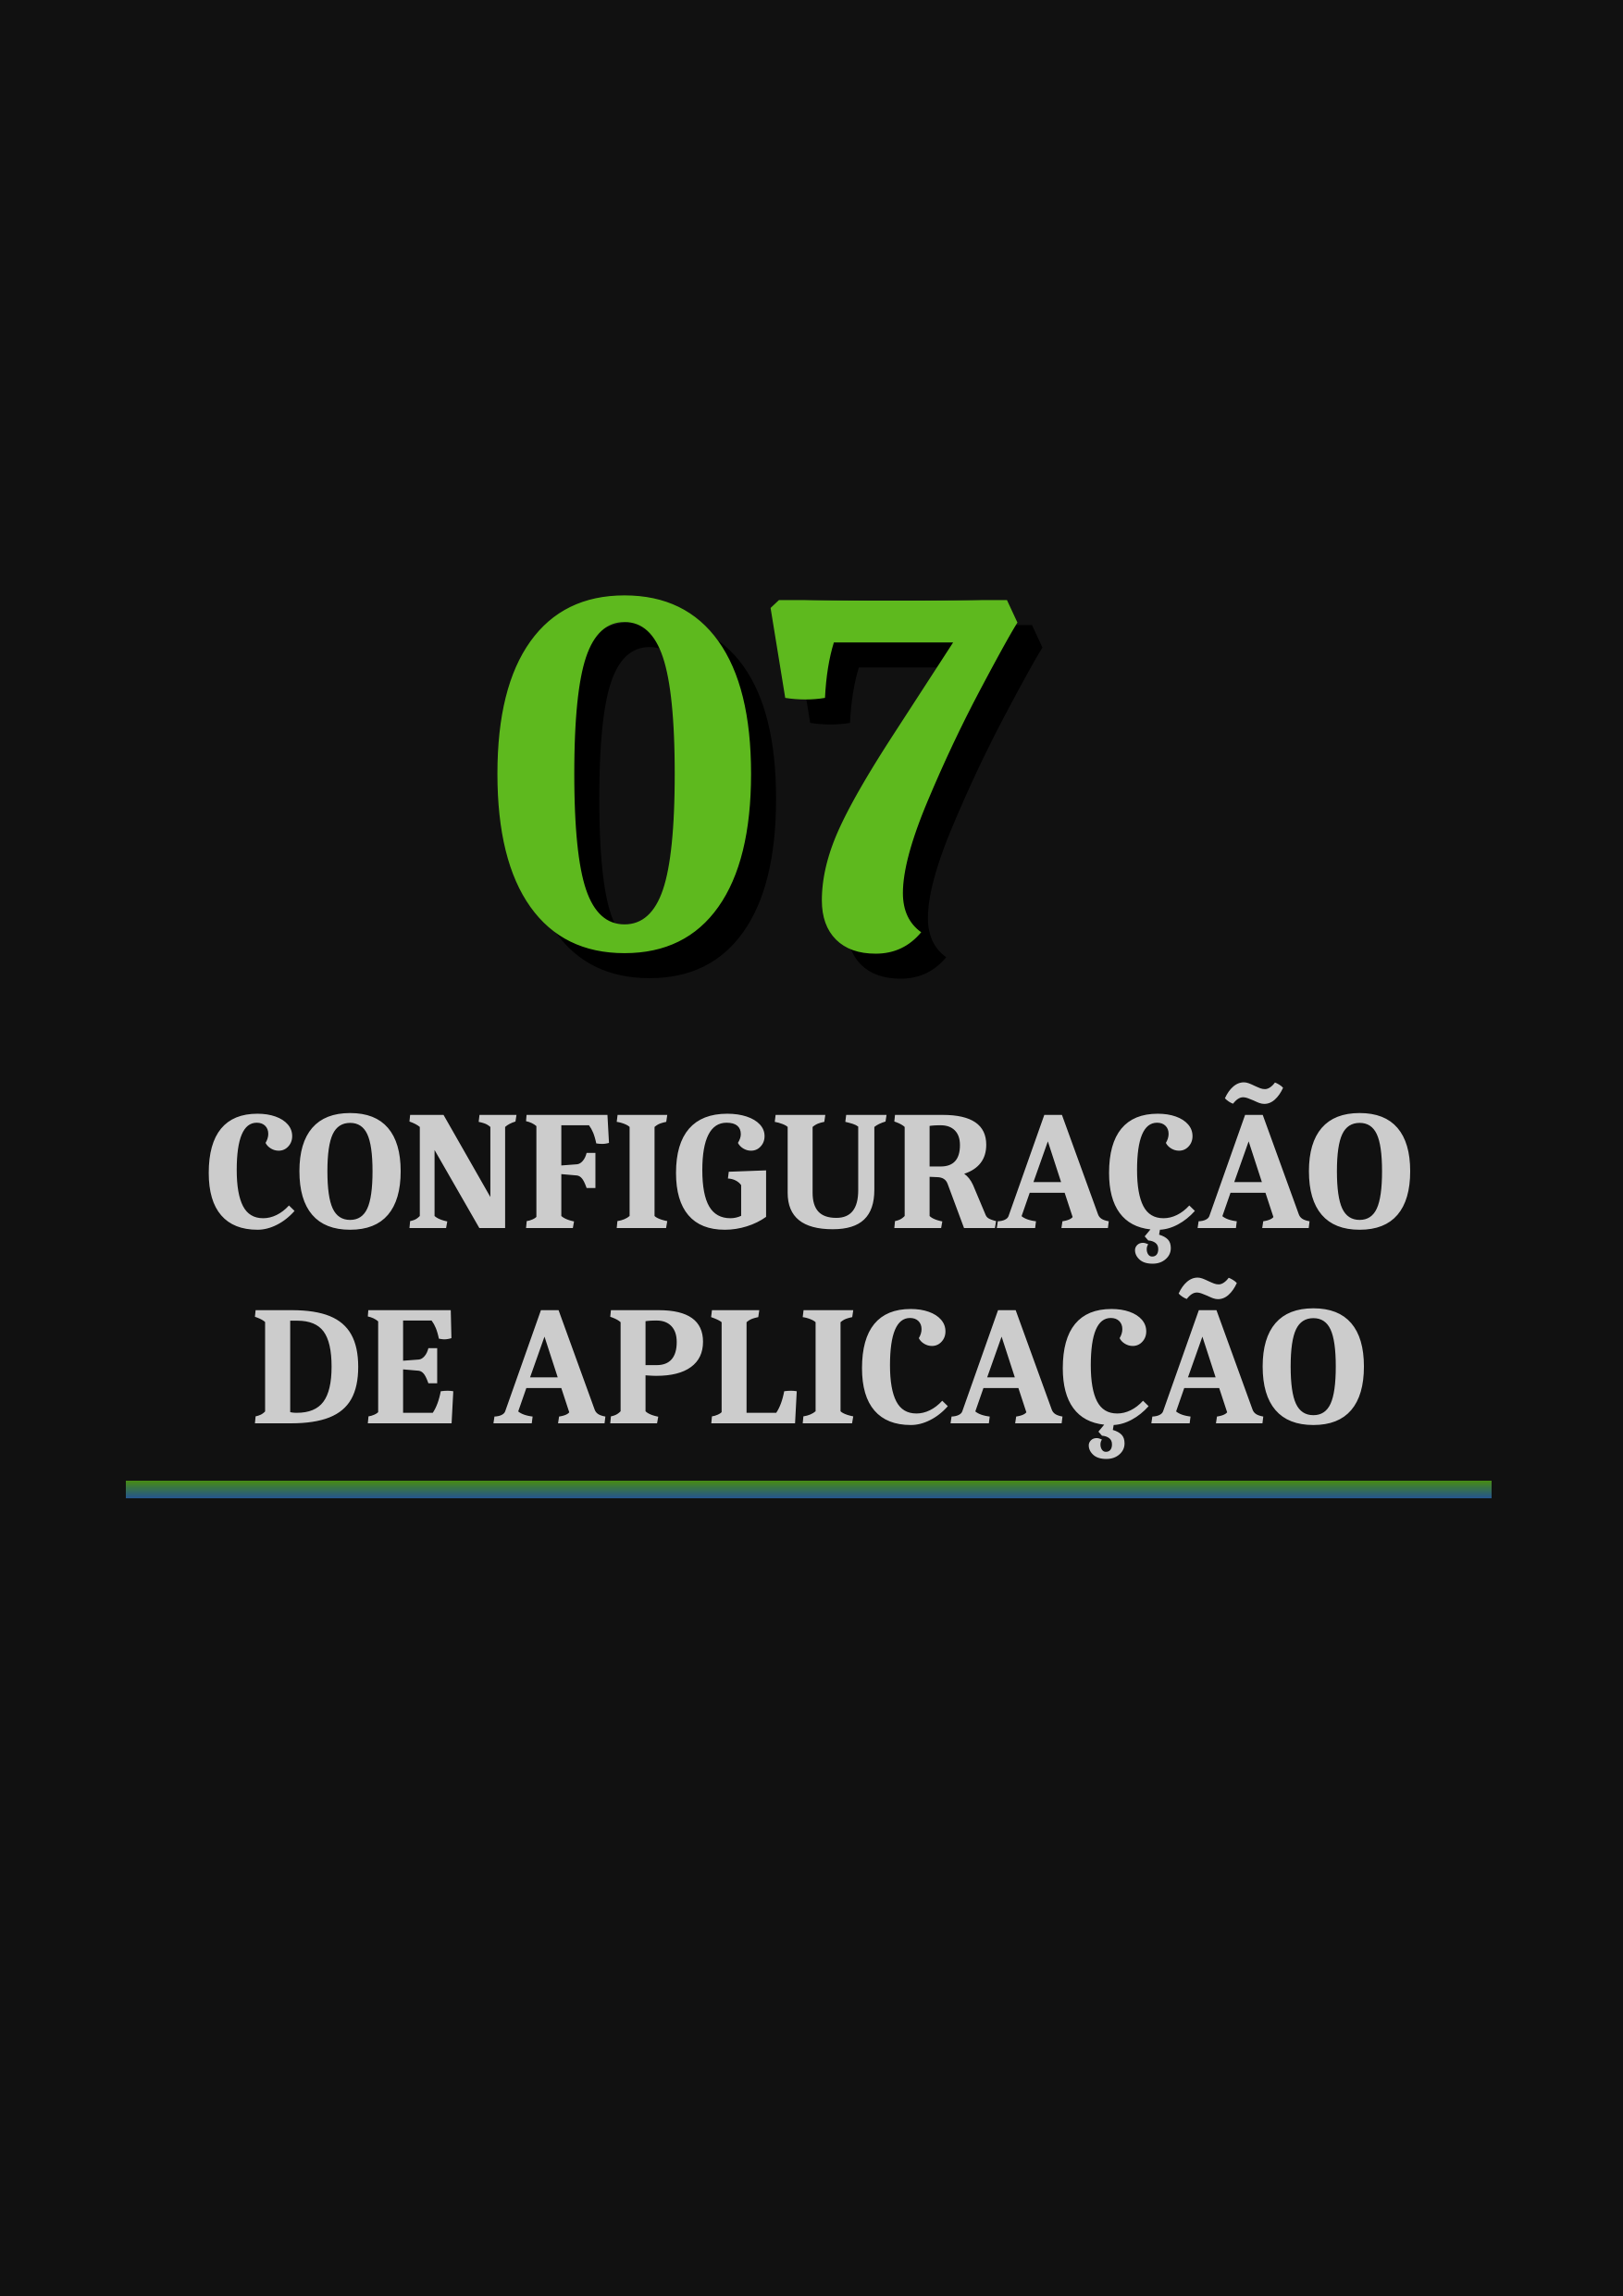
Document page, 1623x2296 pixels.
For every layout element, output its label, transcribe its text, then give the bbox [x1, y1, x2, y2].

text_box 07 [472, 465, 1230, 1094]
text_box CONFIGURAÇÃO DE APLICAÇÃO [143, 1065, 1476, 1477]
text_box [0, 0, 1623, 2296]
